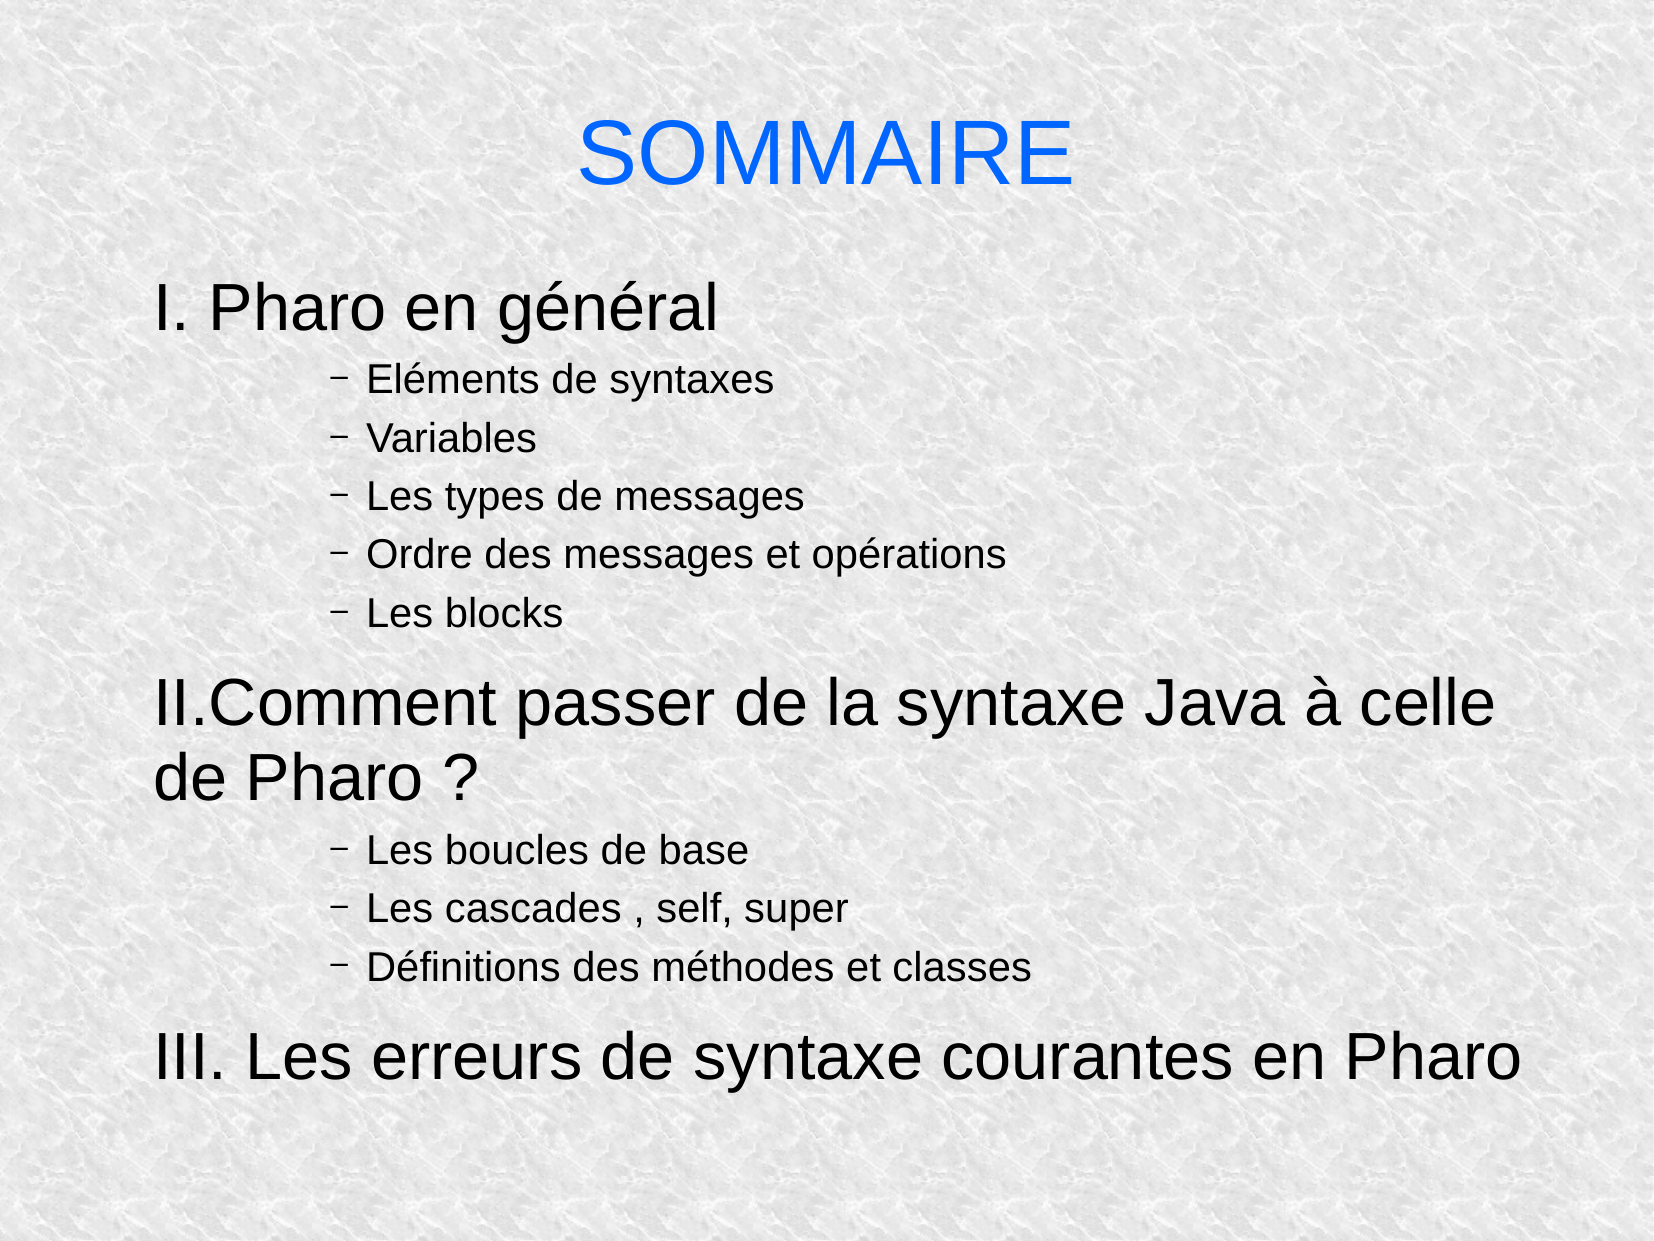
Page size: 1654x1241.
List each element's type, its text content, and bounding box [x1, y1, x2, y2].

picture [0, 0, 1654, 1241]
title SOMMAIRE [82, 49, 1571, 165]
list I. Pharo en général Eléments de syntaxes Variables Les types de messages Ordre des messages et opérations Les blocks II.Comment passer de la syntaxe Java à celle de Pharo ? Les boucles de base Les cascades , self, super Définitions des méthodes et classes III. Les erreurs de syntaxe courantes en Pharo [82, 165, 1571, 885]
